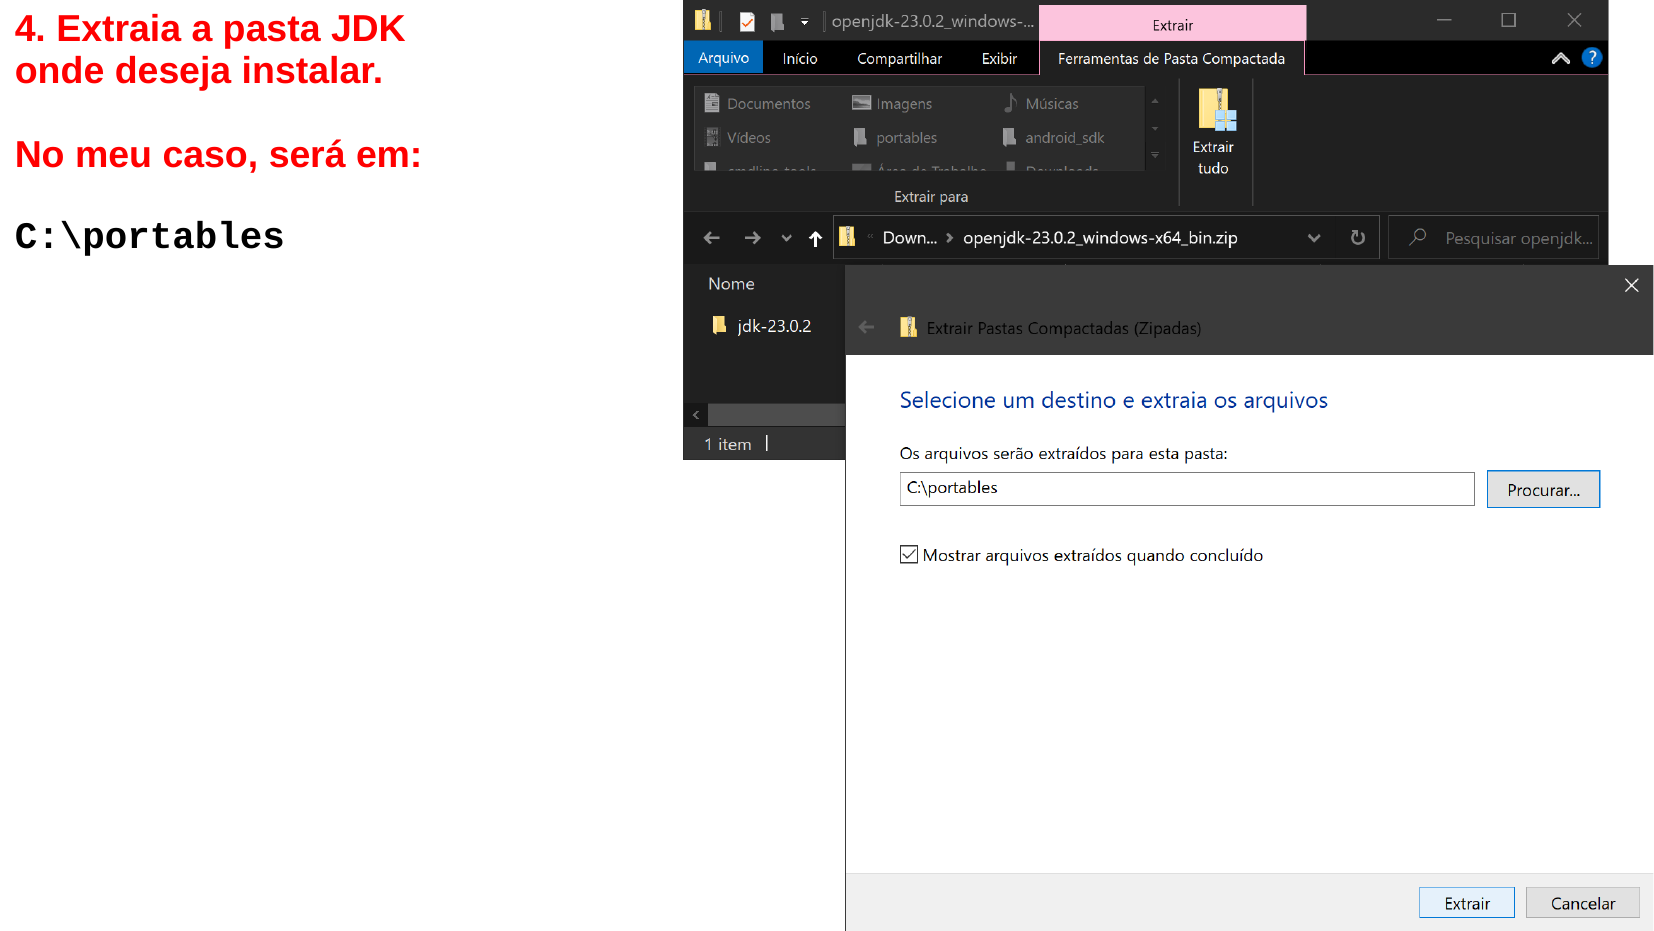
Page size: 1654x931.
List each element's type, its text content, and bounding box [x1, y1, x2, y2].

picture [683, 0, 1654, 931]
text_box 4. Extraia a pasta JDK onde deseja instalar. No meu caso, será em: C:\portables [0, 0, 443, 310]
